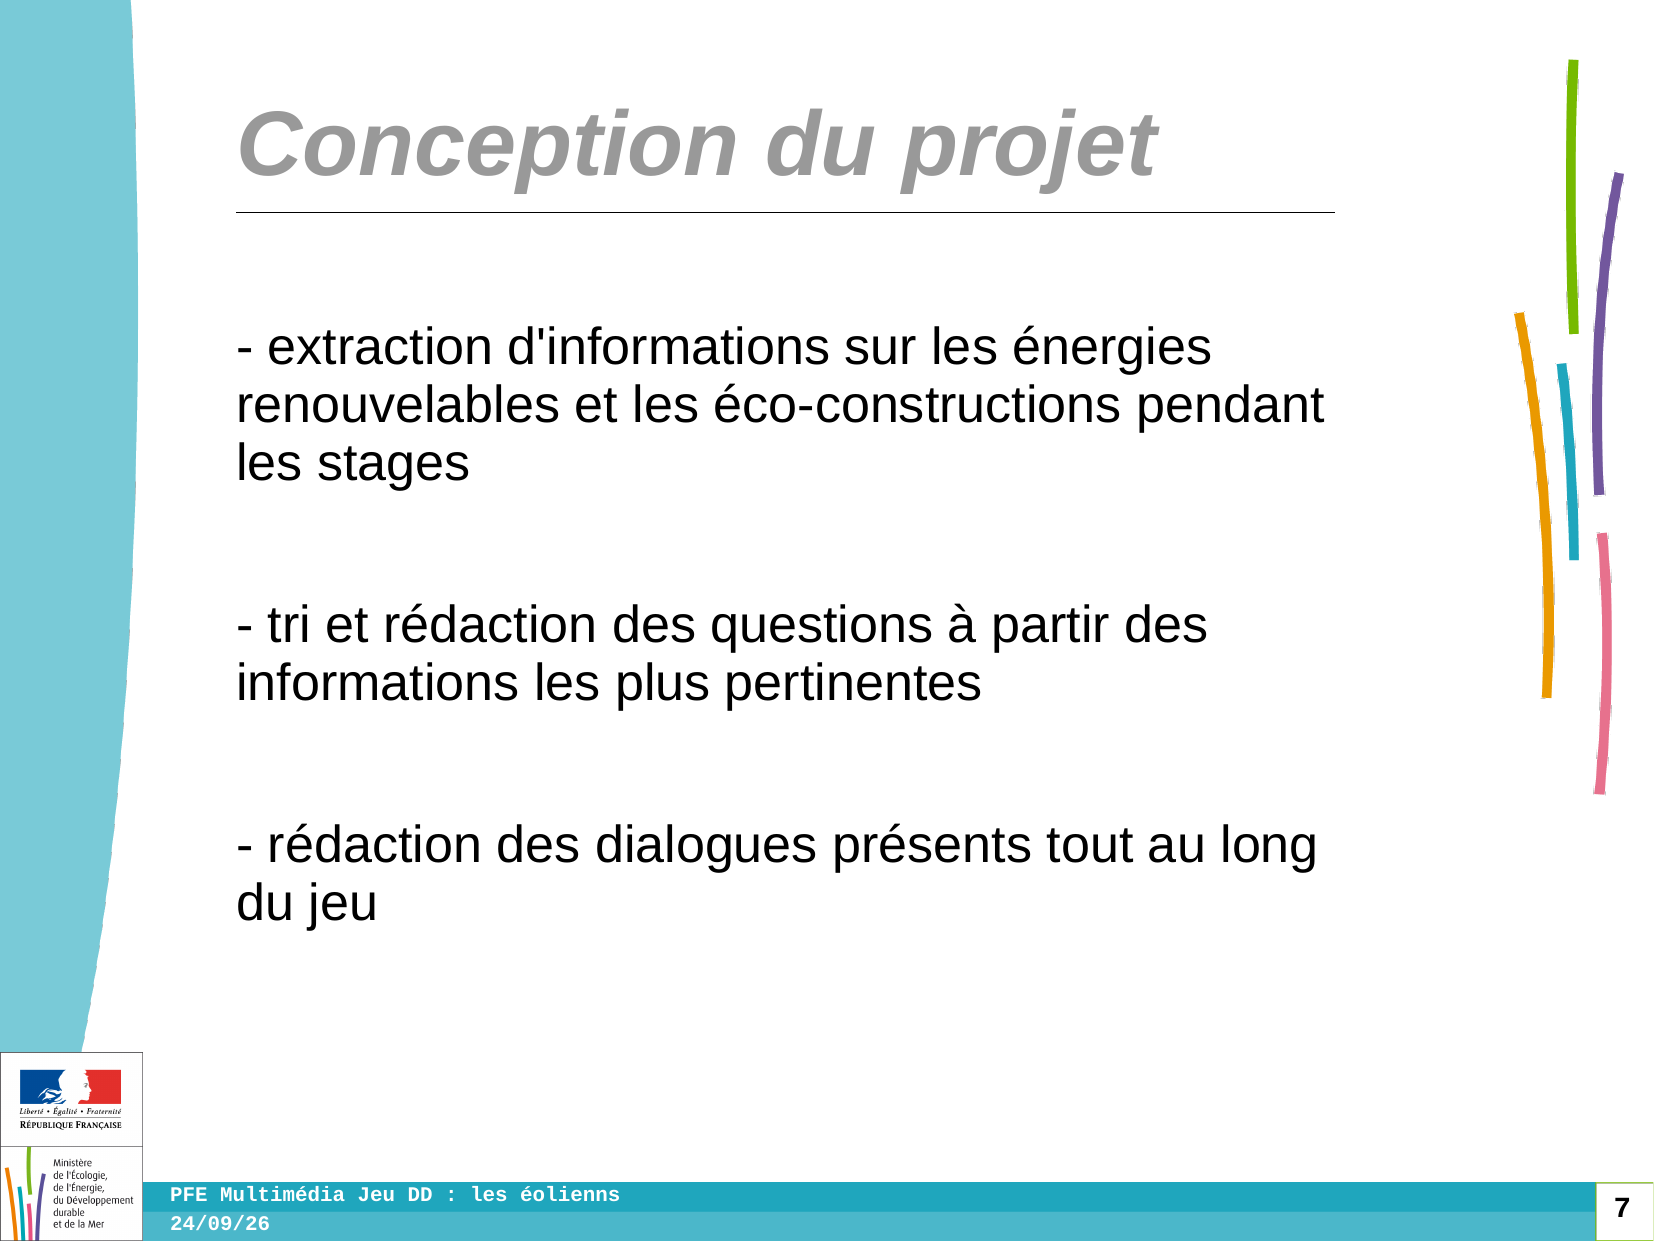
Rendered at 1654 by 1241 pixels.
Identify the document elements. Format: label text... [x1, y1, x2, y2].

title Conception du projet [236, 69, 1447, 218]
picture [0, 0, 1654, 1241]
list - extraction d'informations sur les énergies renouvelables et les éco-constructions pendant les stages - tri et rédaction des questions à partir des informations les plus pertinentes - rédaction des dialogues présents tout au long du jeu [236, 236, 1359, 1013]
